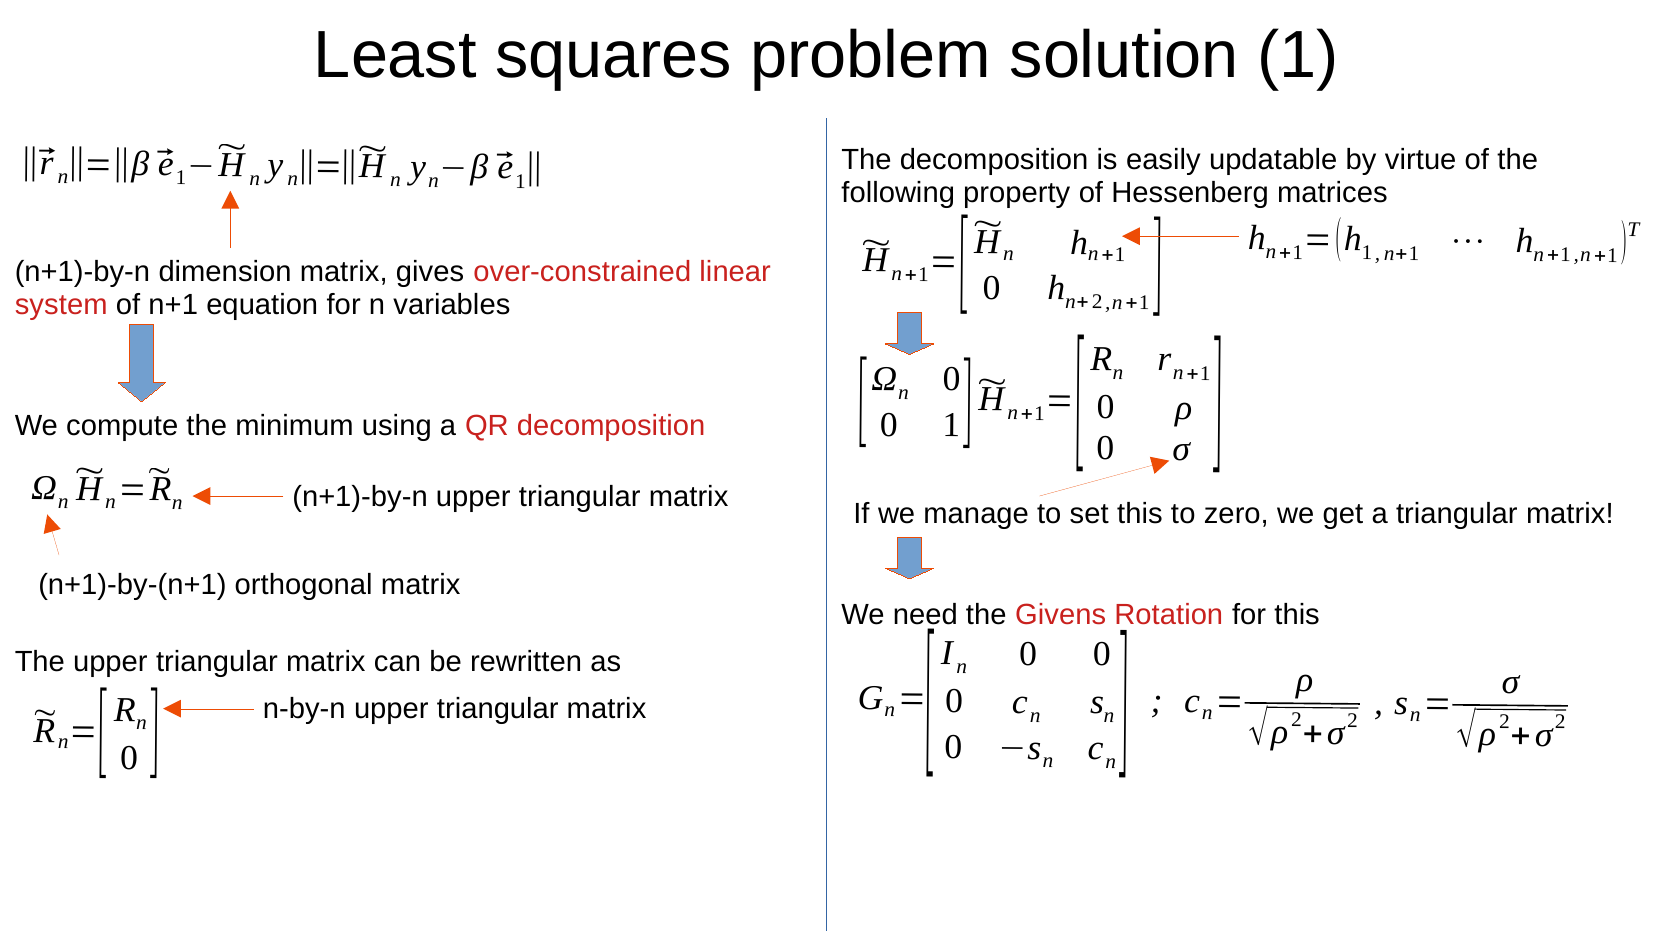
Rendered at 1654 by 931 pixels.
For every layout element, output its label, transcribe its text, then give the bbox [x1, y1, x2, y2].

text_box The upper triangular matrix can be rewritten as [0, 637, 827, 719]
chart [10, 141, 553, 193]
text_box We compute the minimum using a QR decomposition [0, 401, 827, 501]
text_box The decomposition is easily updatable by virtue of the following property of Hessenberg matrices [826, 135, 1654, 217]
text_box [118, 324, 166, 401]
chart [22, 466, 193, 515]
chart [1238, 212, 1651, 269]
chart [848, 626, 1580, 785]
text_box [897, 312, 922, 331]
text_box If we manage to set this to zero, we get a triangular matrix! [838, 489, 1642, 590]
text_box (n+1)-by-n dimension matrix, gives over-constrained linear system of n+1 equation for n variables [0, 248, 827, 329]
title Least squares problem solution (1) [82, 1, 1571, 107]
chart [848, 330, 1232, 475]
text_box (n+1)-by-n upper triangular matrix [277, 472, 780, 521]
text_box (n+1)-by-(n+1) orthogonal matrix [23, 561, 485, 609]
chart [848, 212, 1171, 319]
text_box n-by-n upper triangular matrix [248, 685, 751, 733]
text_box [885, 537, 934, 579]
text_box We need the Givens Rotation for this [826, 590, 1654, 639]
chart [21, 685, 170, 782]
